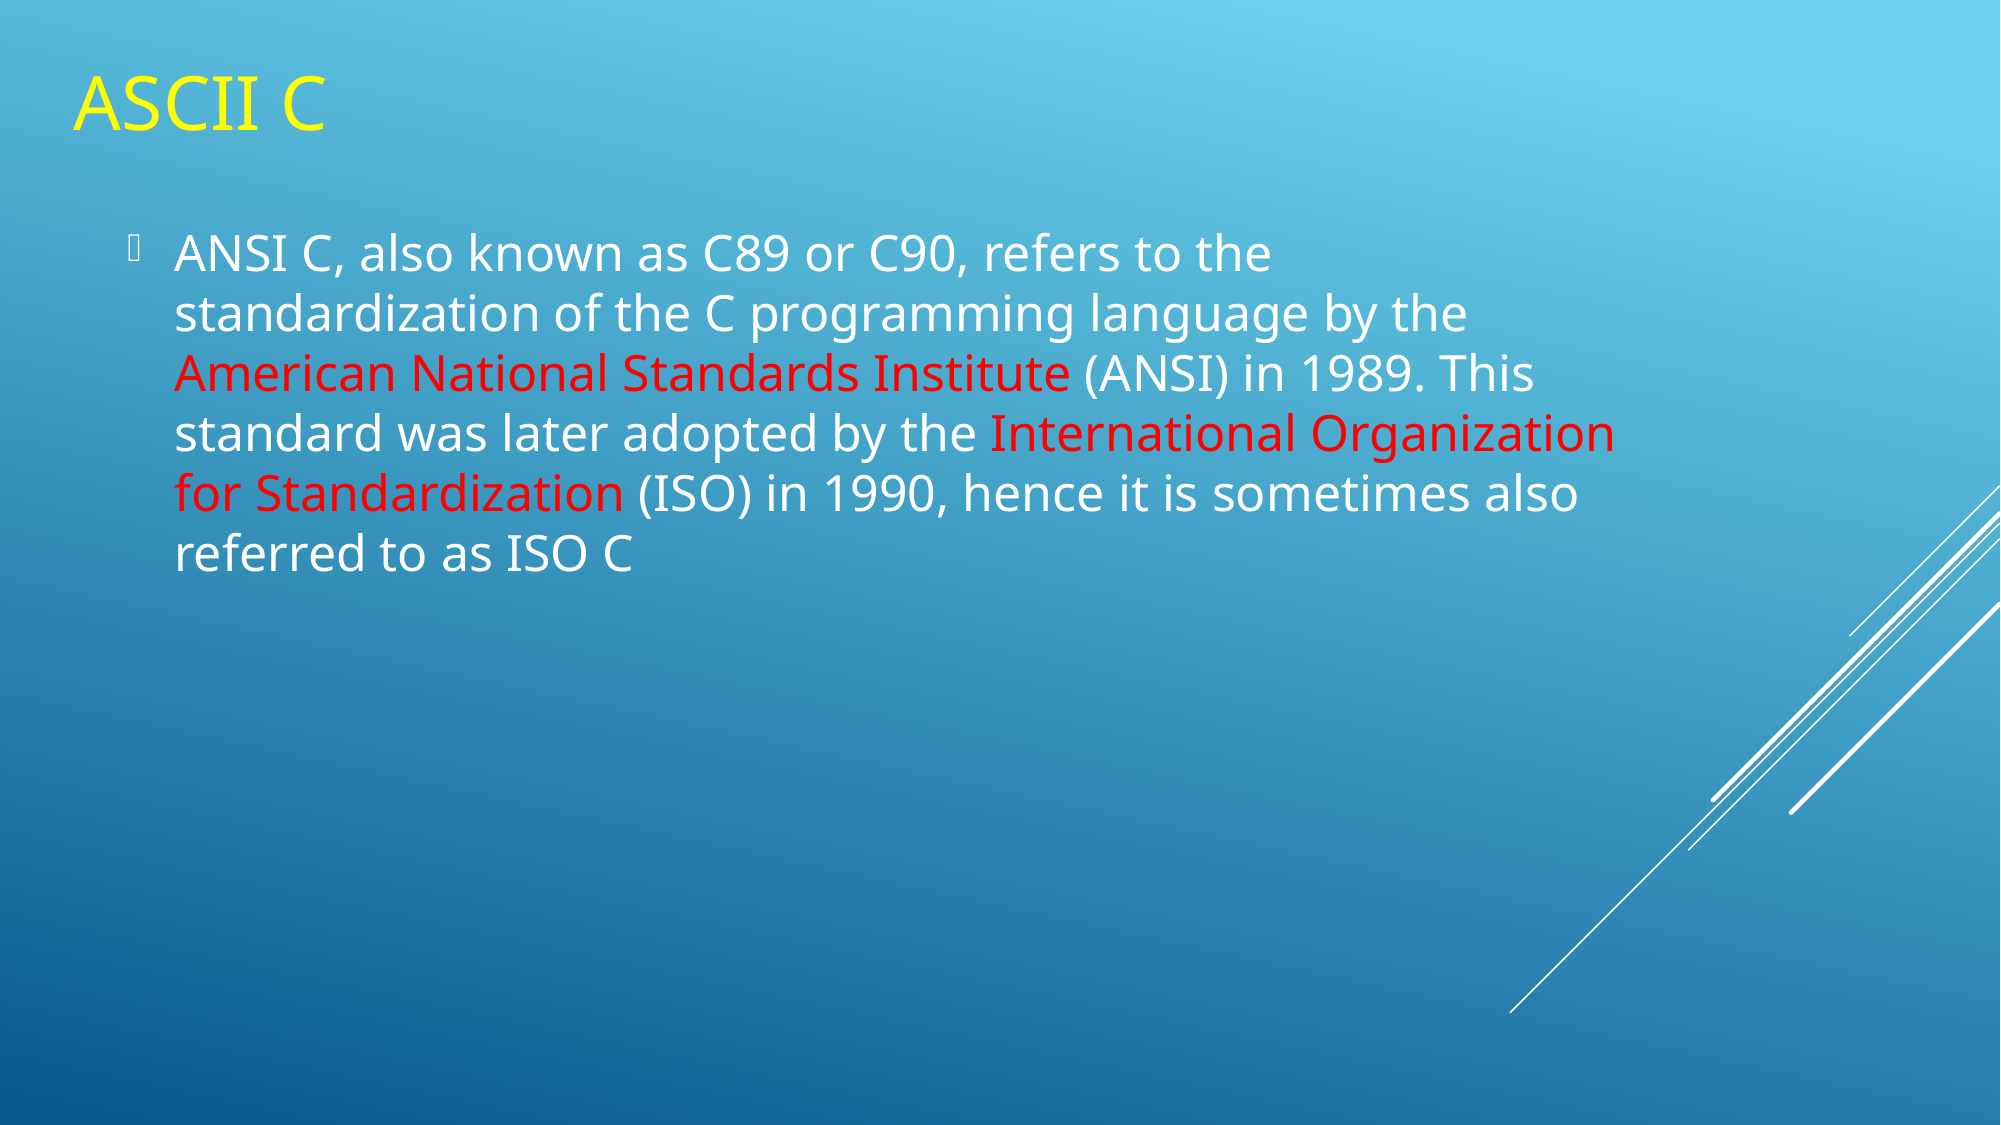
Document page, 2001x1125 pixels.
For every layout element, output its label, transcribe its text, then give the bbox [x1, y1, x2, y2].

list ANSI C, also known as C89 or C90, refers to the standardization of the C programming language by the American National Standards Institute (ANSI) in 1989. This standard was later adopted by the International Organization for Standardization (ISO) in 1990, hence it is sometimes also referred to as ISO C [112, 214, 1664, 1015]
title ASCII C [59, 16, 1839, 185]
